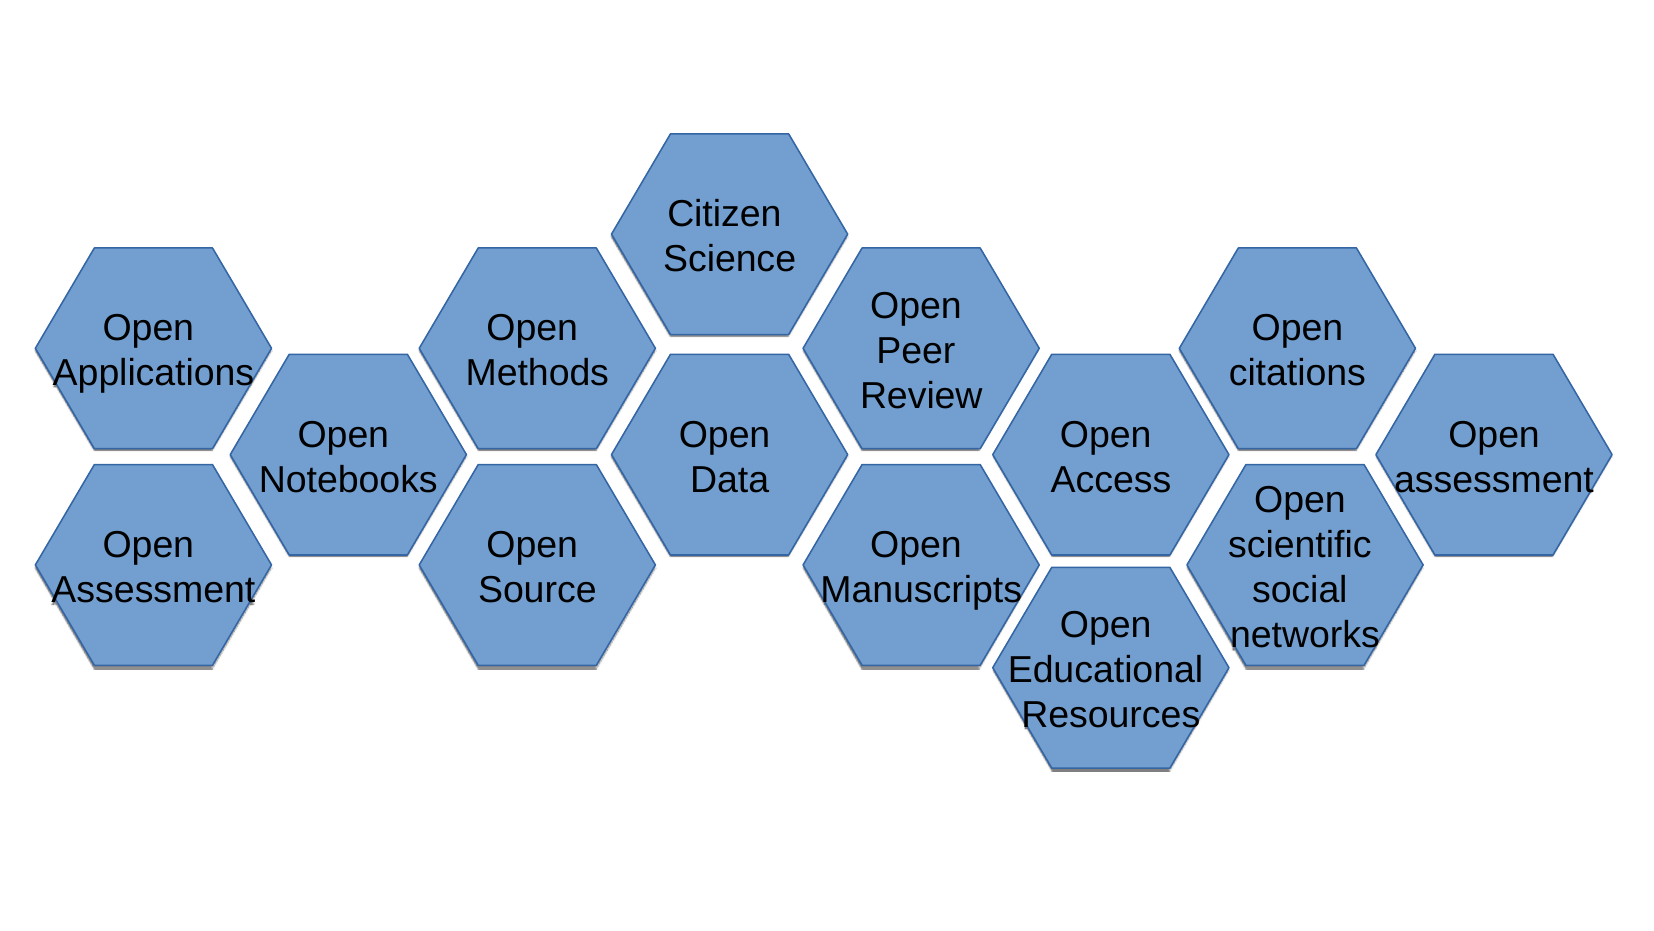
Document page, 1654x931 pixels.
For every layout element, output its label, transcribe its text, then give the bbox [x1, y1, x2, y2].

text_box Citizen Science [611, 133, 848, 335]
text_box Open Notebooks [230, 354, 467, 556]
text_box Open Source [419, 464, 656, 666]
text_box Open scientific social networks [1186, 464, 1424, 666]
text_box Open Access [992, 354, 1229, 556]
text_box Open Data [611, 354, 848, 556]
text_box Open Applications [35, 247, 272, 449]
text_box Open Assessment [35, 464, 272, 666]
text_box Open Peer Review [803, 247, 1040, 449]
text_box Open Educational Resources [992, 567, 1229, 769]
text_box Open Methods [419, 247, 656, 449]
text_box Open assessment [1375, 354, 1613, 556]
text_box Open Manuscripts [803, 464, 1040, 666]
text_box Open citations [1179, 247, 1416, 449]
